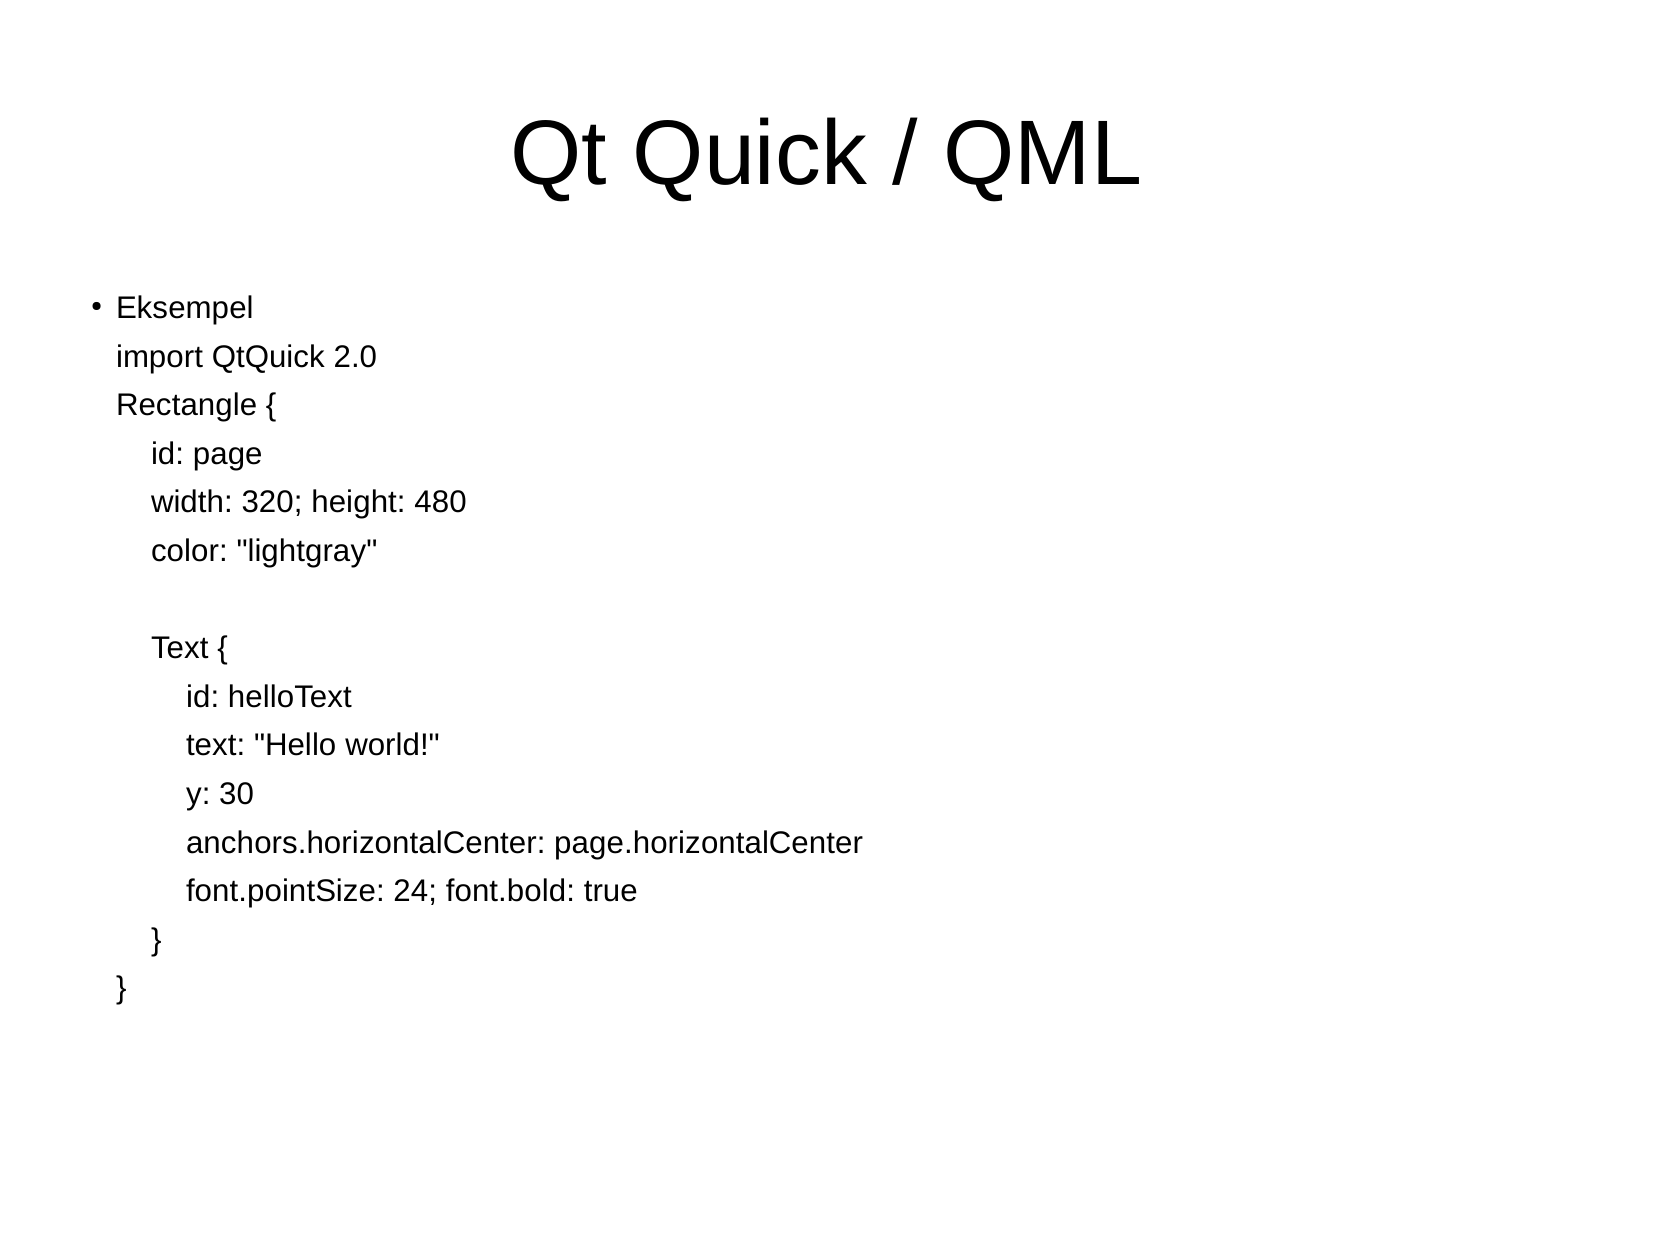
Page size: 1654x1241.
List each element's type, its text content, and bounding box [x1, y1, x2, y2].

title Qt Quick / QML [82, 49, 1571, 257]
list Eksempel import QtQuick 2.0 Rectangle { id: page width: 320; height: 480 color: "lightgray" Text { id: helloText text: "Hello world!" y: 30 anchors.horizontalCenter: page.horizontalCenter font.pointSize: 24; font.bold: true } } [82, 290, 1571, 1010]
